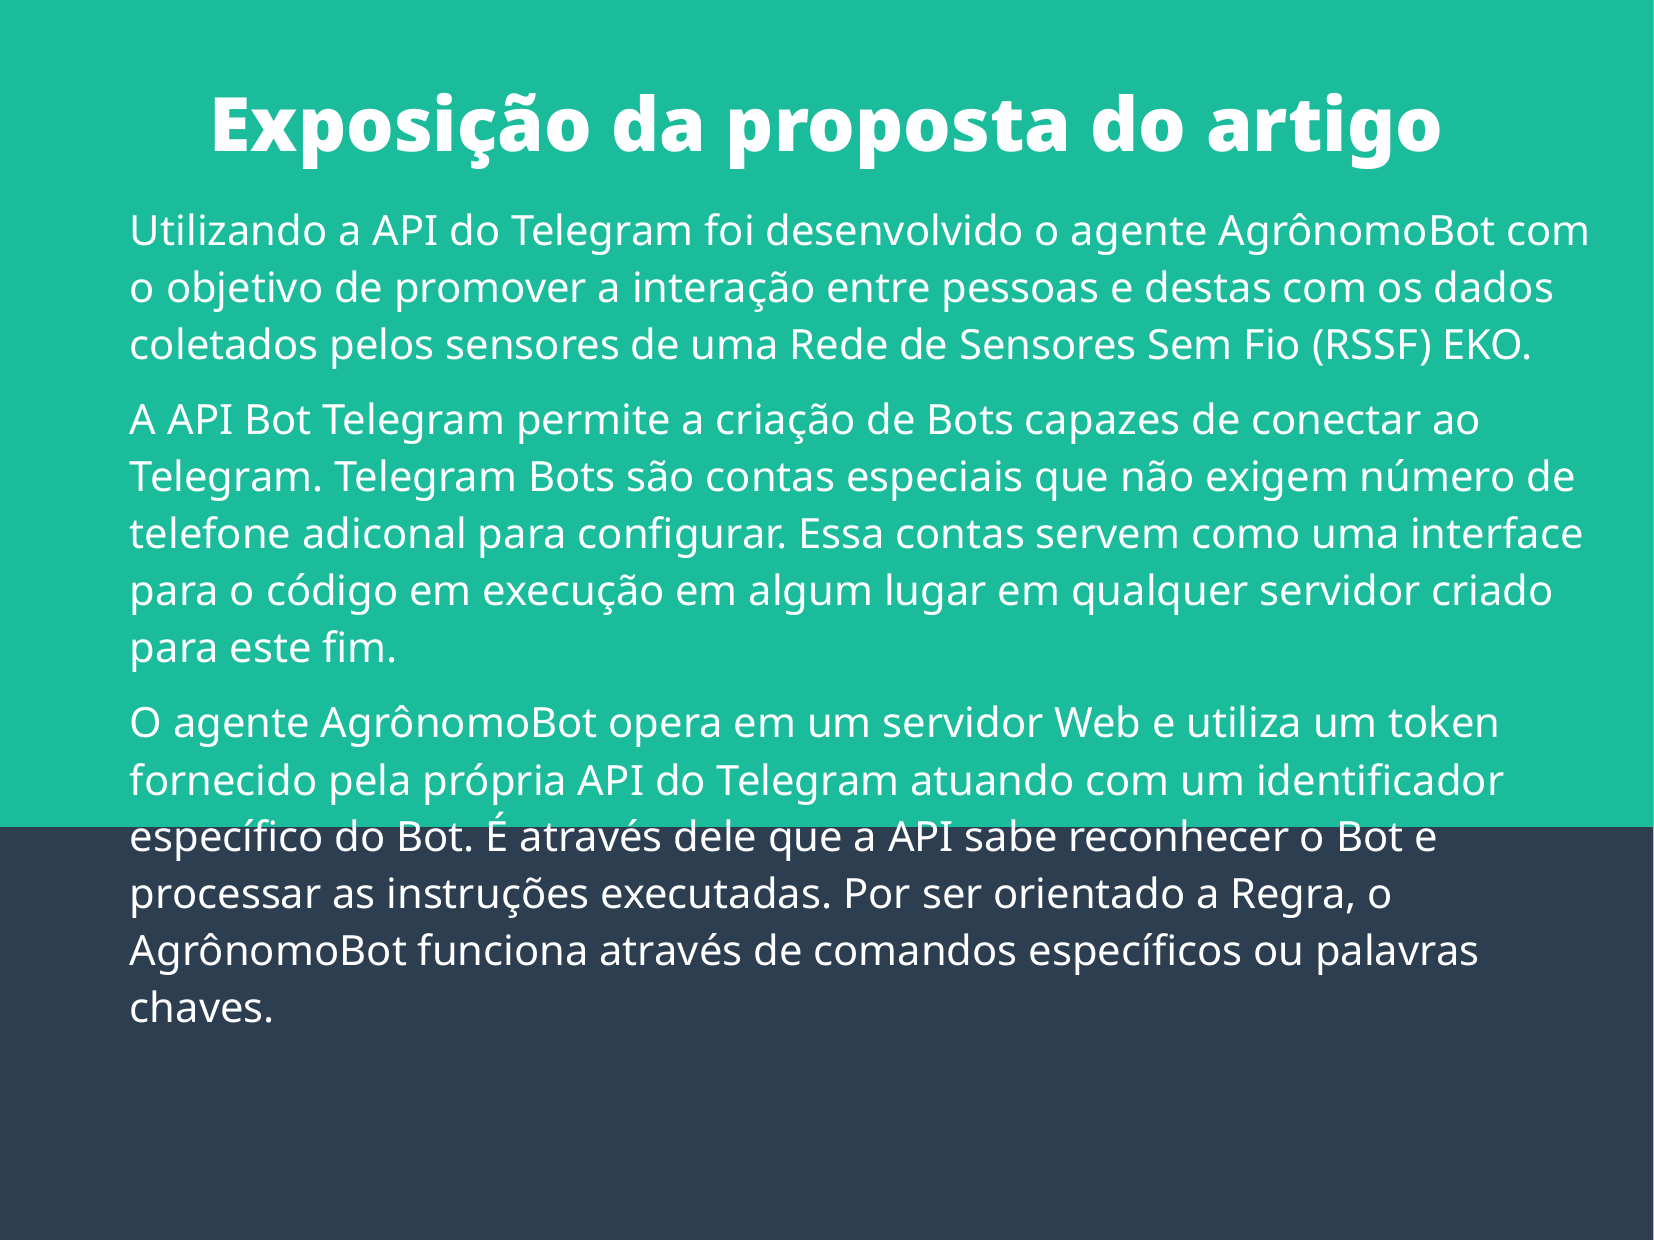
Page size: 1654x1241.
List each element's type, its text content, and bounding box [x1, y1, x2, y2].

title Exposição da proposta do artigo [59, 17, 1595, 175]
list Utilizando a API do Telegram foi desenvolvido o agente AgrônomoBot com o objetivo de promover a interação entre pessoas e destas com os dados coletados pelos sensores de uma Rede de Sensores Sem Fio (RSSF) EKO. A API Bot Telegram permite a criação de Bots capazes de conectar ao Telegram. Telegram Bots são contas especiais que não exigem número de telefone adiconal para configurar. Essa contas servem como uma interface para o código em execução em algum lugar em qualquer servidor criado para este fim. O agente AgrônomoBot opera em um servidor Web e utiliza um token fornecido pela própria API do Telegram atuando com um identificador específico do Bot. É através dele que a API sabe reconhecer o Bot e processar as instruções executadas. Por ser orientado a Regra, o AgrônomoBot funciona através de comandos específicos ou palavras chaves. [59, 200, 1595, 1146]
